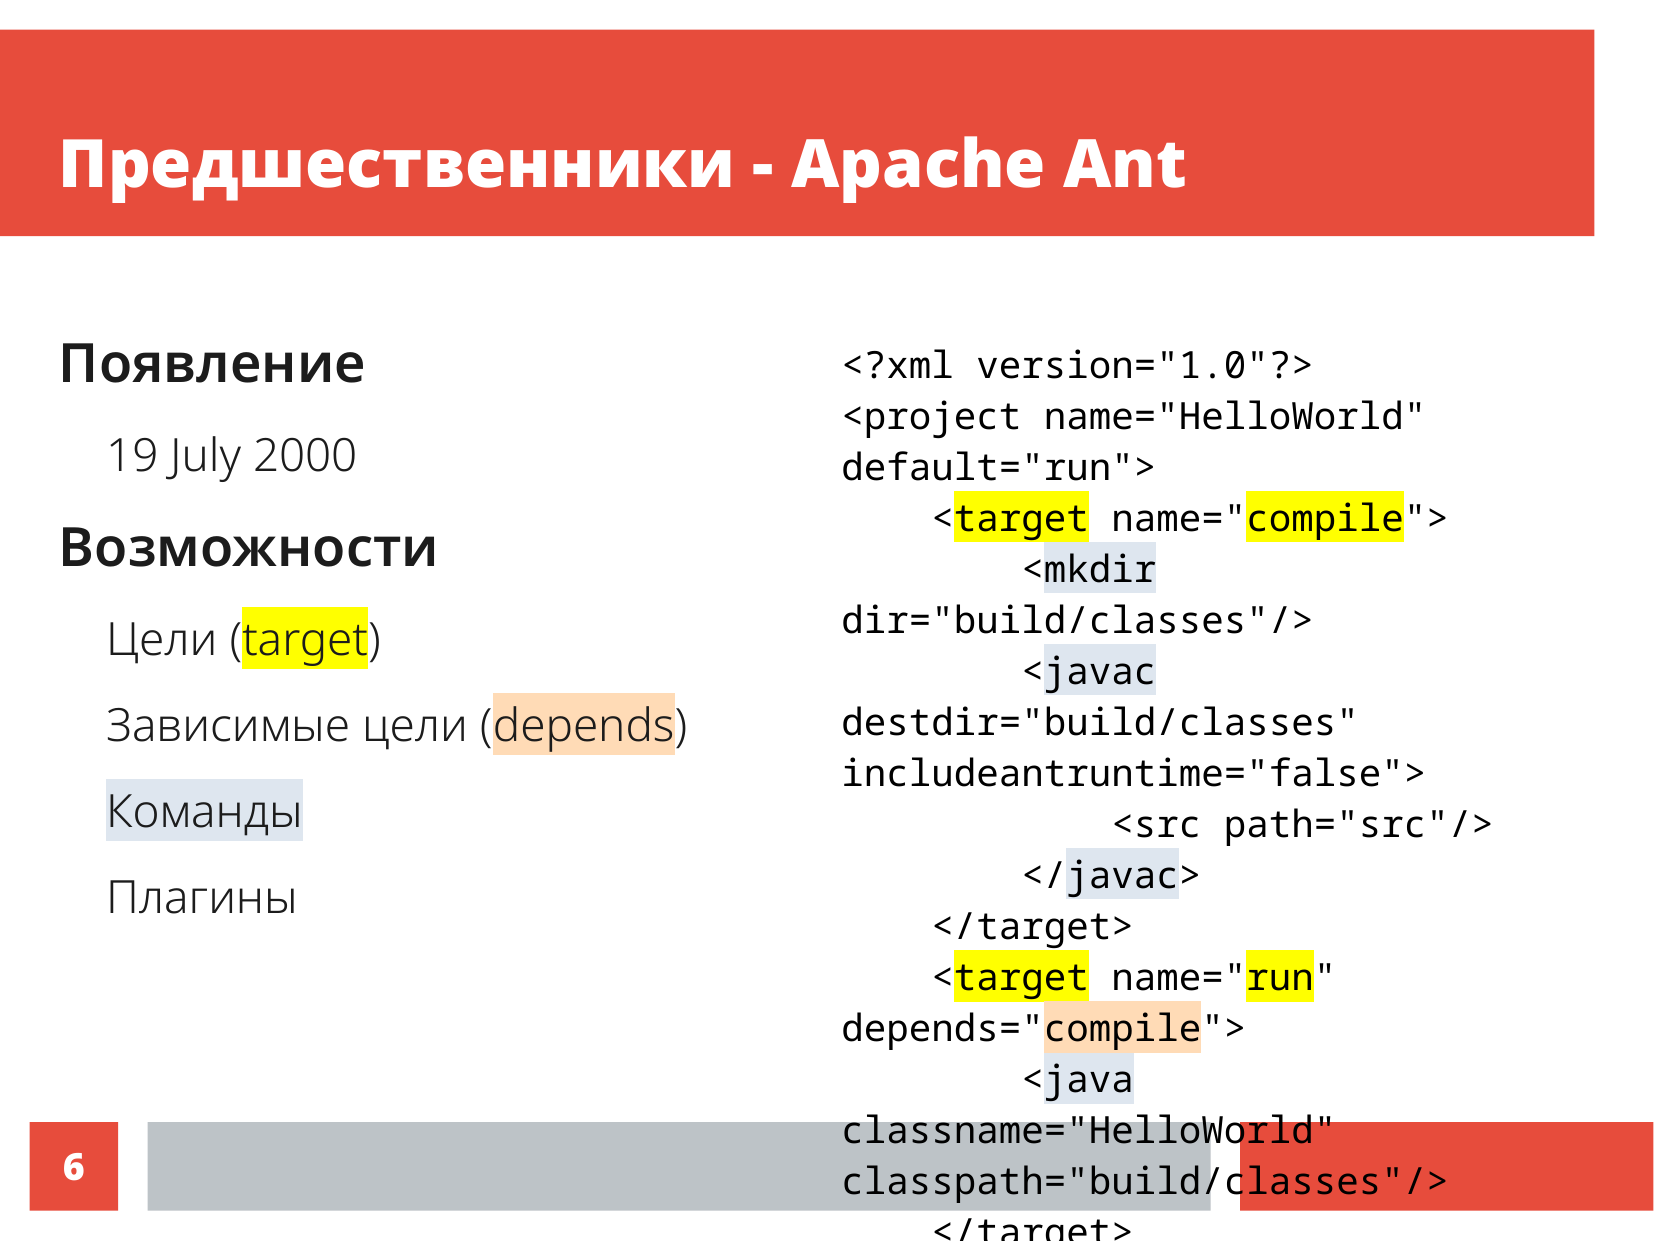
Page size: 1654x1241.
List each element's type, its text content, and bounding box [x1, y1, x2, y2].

list Появление 19 July 2000 Возможности Цели (target) Зависимые цели (depends) Команды Плагины [59, 324, 815, 1093]
title Предшественники - Apache Ant [59, 59, 1595, 207]
text_box <?xml version="1.0"?> <project name="HelloWorld" default="run"> <target name="compile"> <mkdir dir="build/classes"/> <javac destdir="build/classes" includeantruntime="false"> <src path="src"/> </javac> </target> <target name="run" depends="compile"> <java classname="HelloWorld" classpath="build/classes"/> </target> <target name="clean"> <delete dir="build"/> </target> </project> [826, 330, 1583, 1099]
